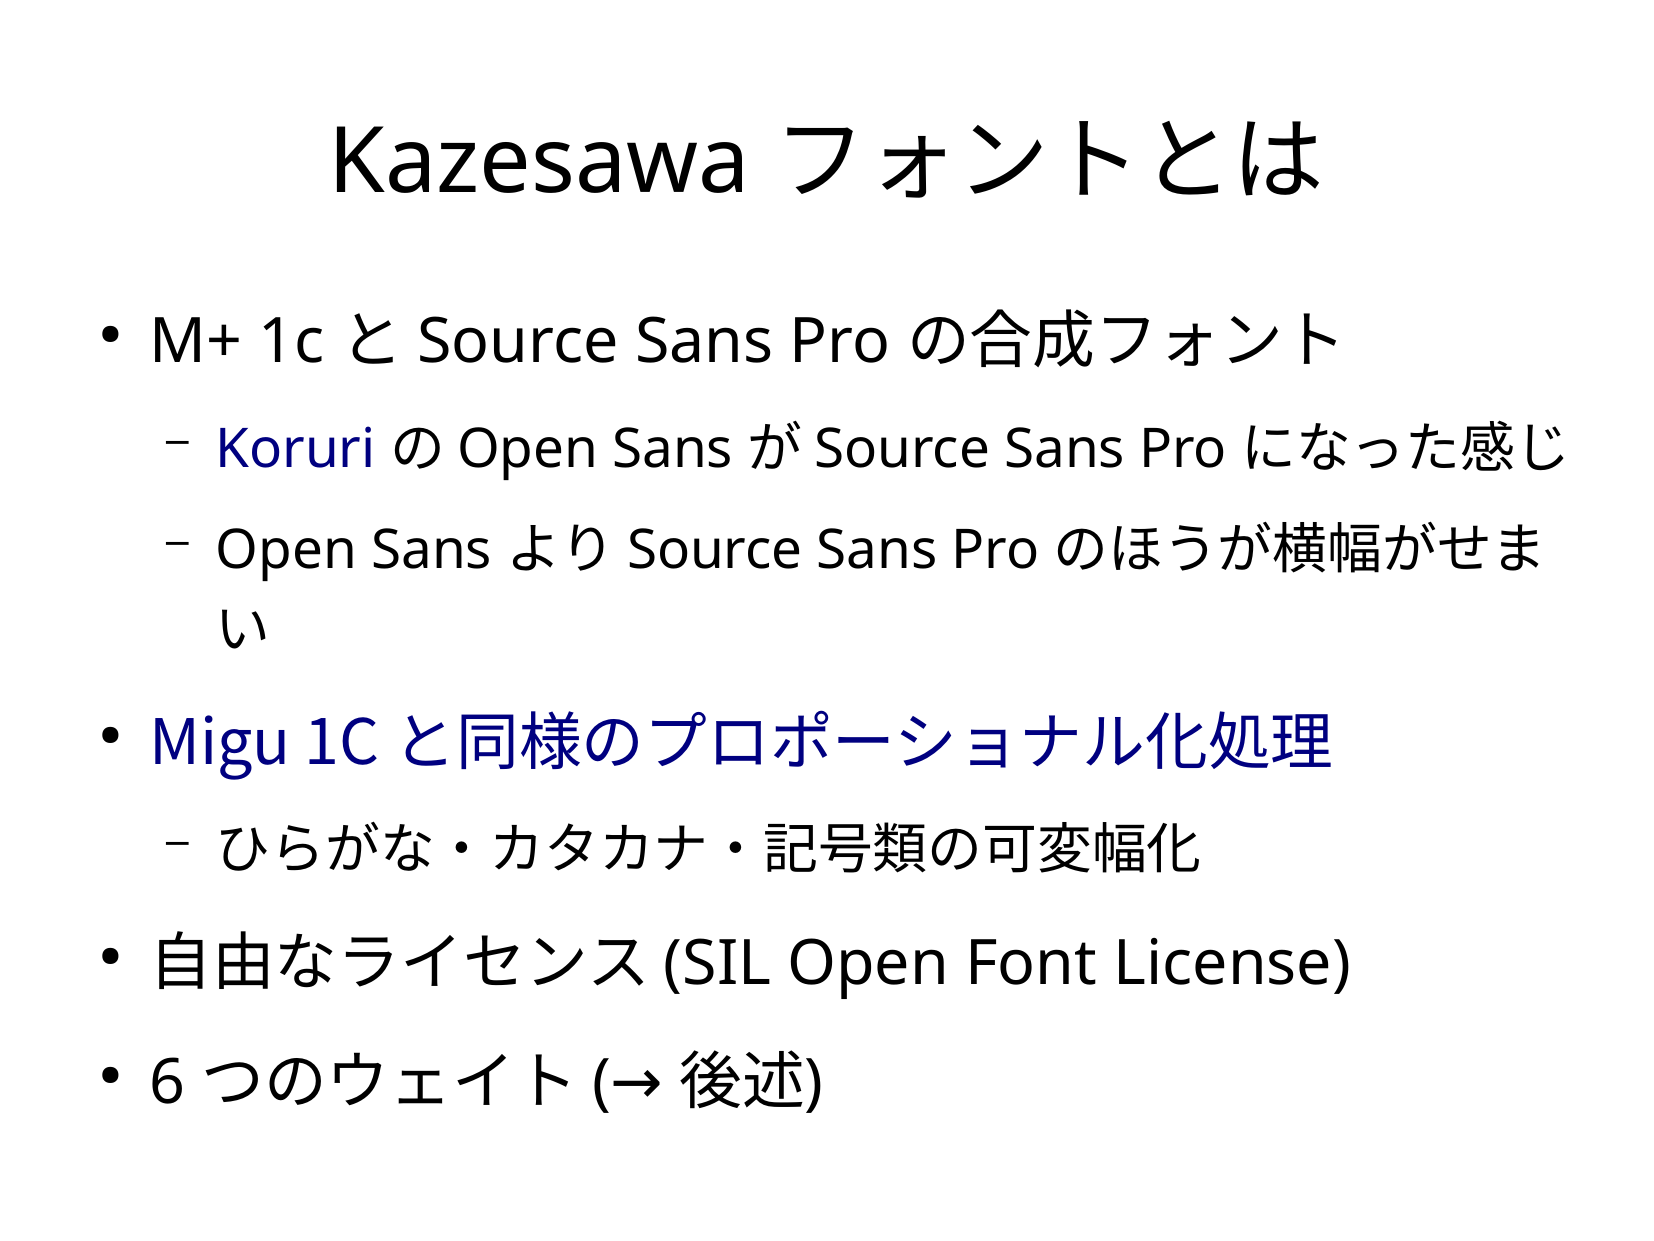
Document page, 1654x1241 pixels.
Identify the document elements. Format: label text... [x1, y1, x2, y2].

title Kazesawa フォントとは [82, 49, 1571, 257]
list M+ 1c と Source Sans Pro の合成フォント Koruri の Open Sans が Source Sans Pro になった感じ Open Sans より Source Sans Pro のほうが横幅がせまい Migu 1C と同様のプロポーショナル化処理 ひらがな・カタカナ・記号類の可変幅化 自由なライセンス (SIL Open Font License) 6 つのウェイト (→ 後述) [82, 290, 1571, 1134]
